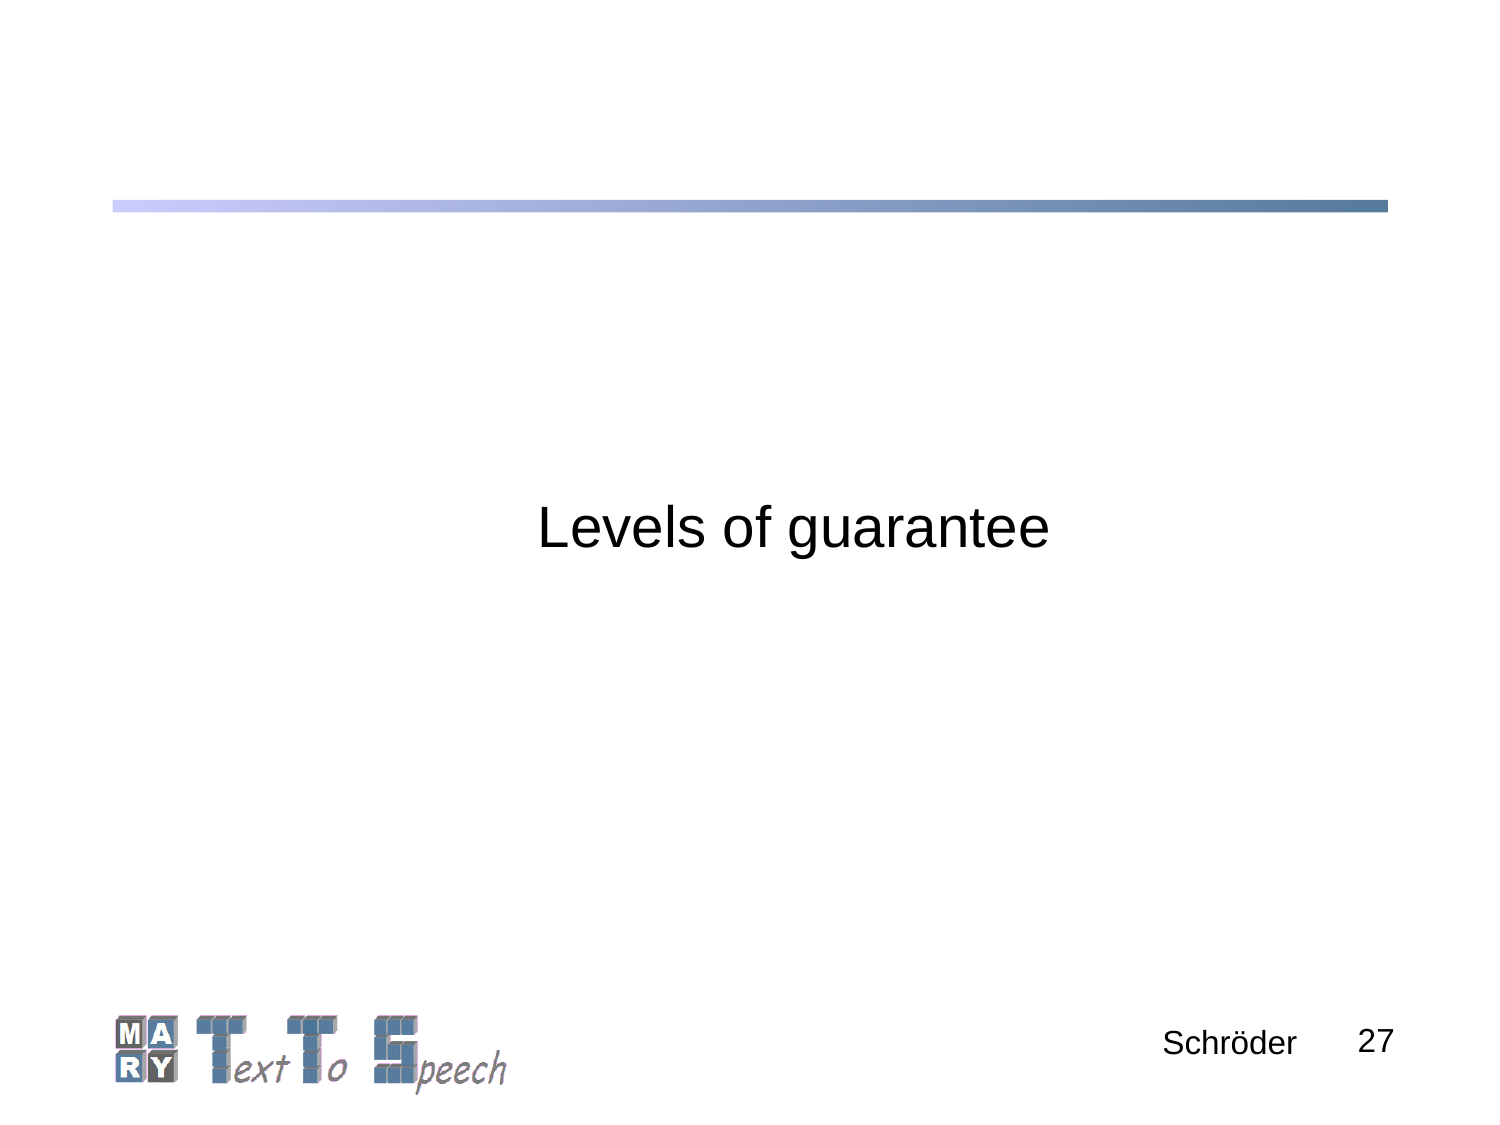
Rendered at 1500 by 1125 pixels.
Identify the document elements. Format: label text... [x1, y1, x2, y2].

subtitle Levels of guarantee [112, 57, 1387, 1004]
picture [112, 1012, 507, 1096]
